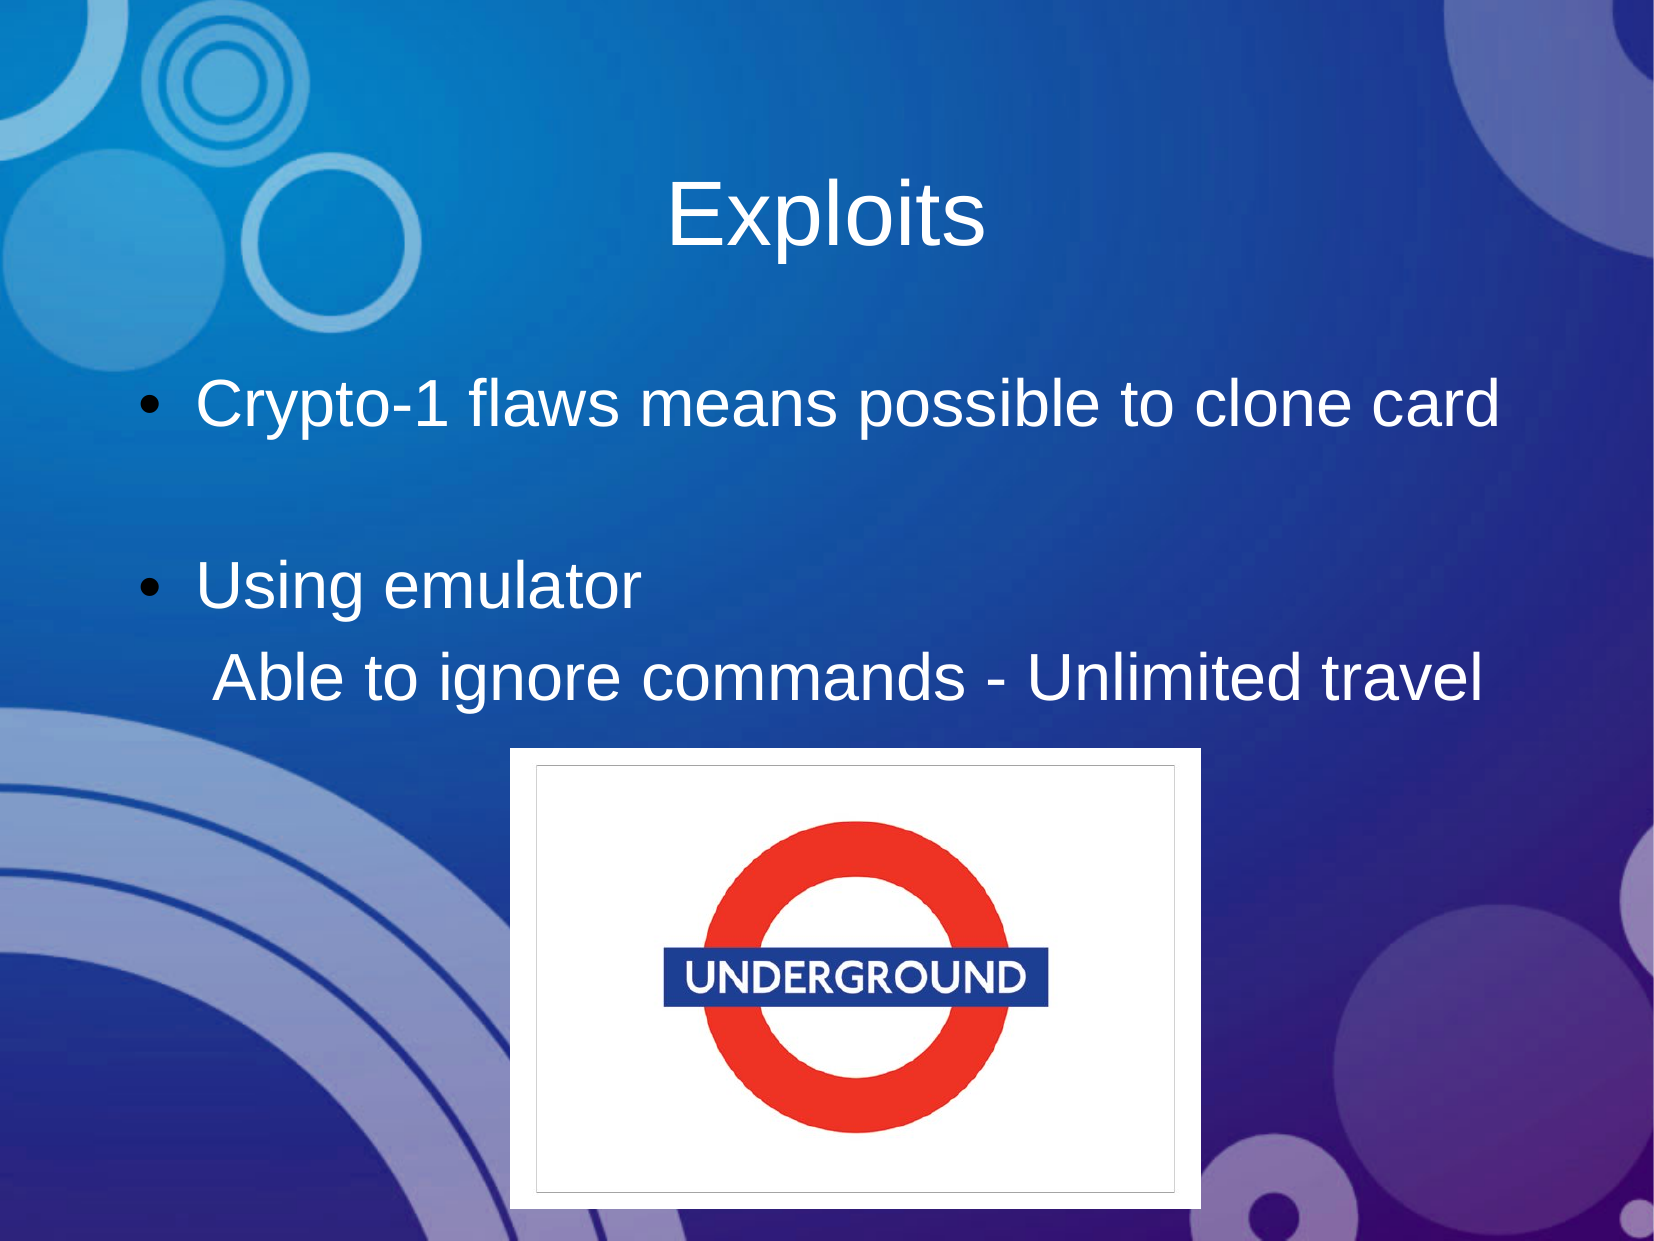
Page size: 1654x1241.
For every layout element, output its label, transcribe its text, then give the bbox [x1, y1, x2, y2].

title Exploits [124, 109, 1530, 317]
picture [0, 0, 1654, 1241]
list Crypto-1 flaws means possible to clone card Using emulator Able to ignore commands - Unlimited travel [124, 357, 1554, 1103]
